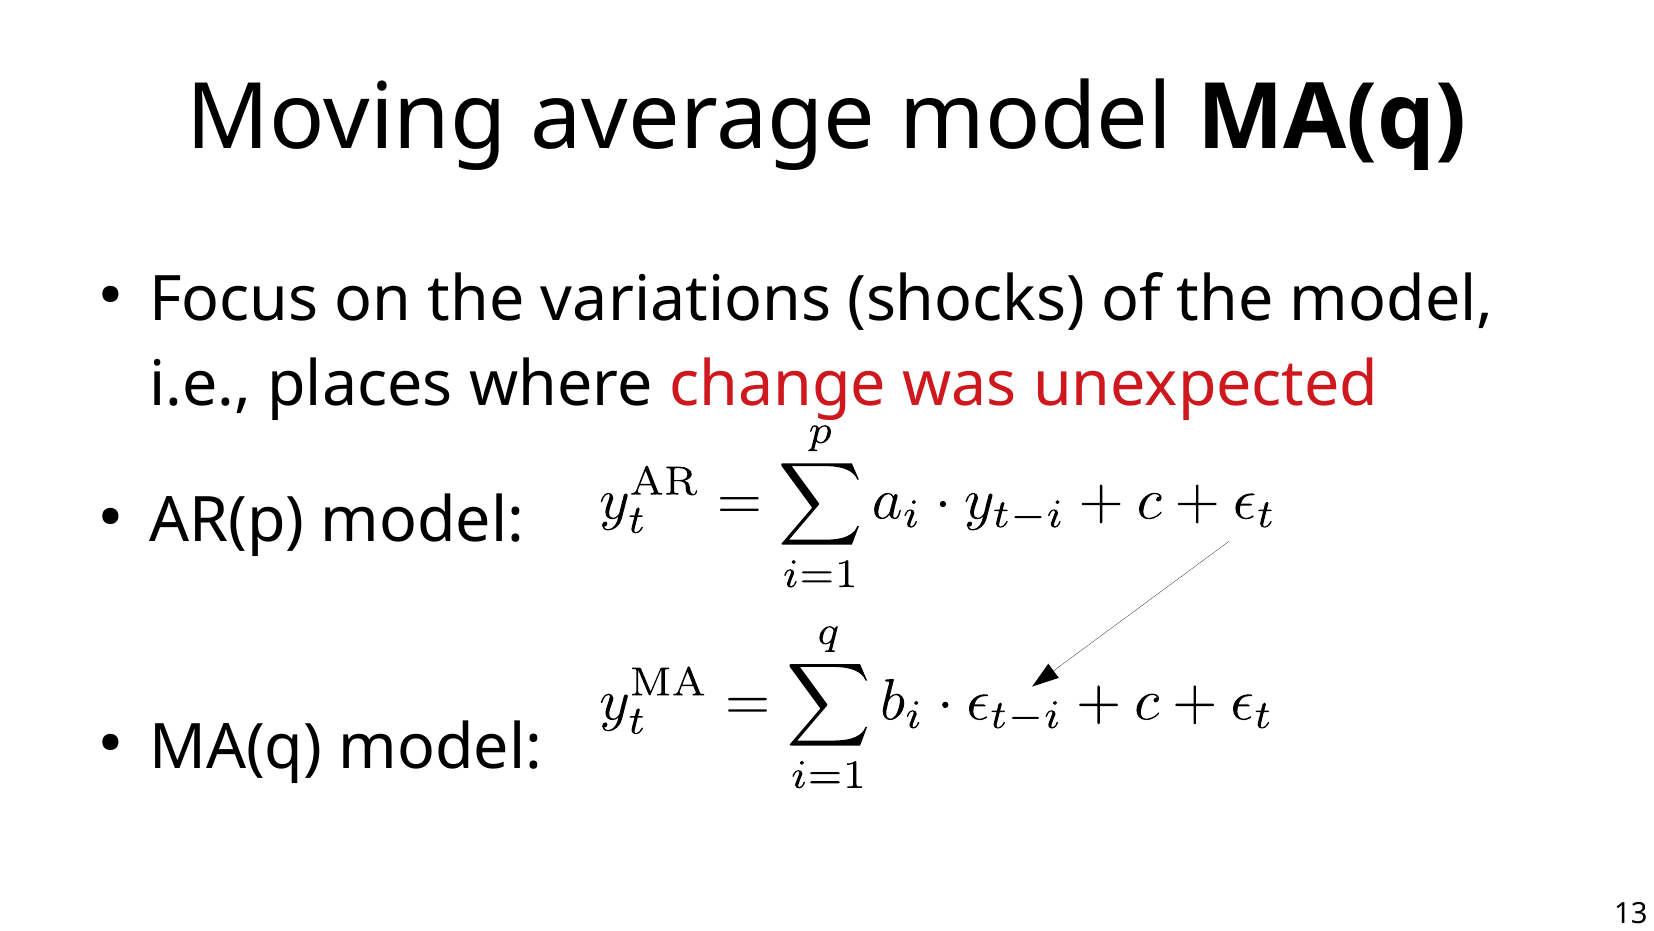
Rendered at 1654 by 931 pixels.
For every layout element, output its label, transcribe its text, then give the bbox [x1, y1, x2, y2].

text_box [599, 626, 1272, 789]
title Moving average model MA(q) [82, 1, 1571, 226]
list Focus on the variations (shocks) of the model, i.e., places where change was unexpected AR(p) model: MA(q) model: [82, 253, 1571, 793]
text_box [599, 425, 1275, 588]
